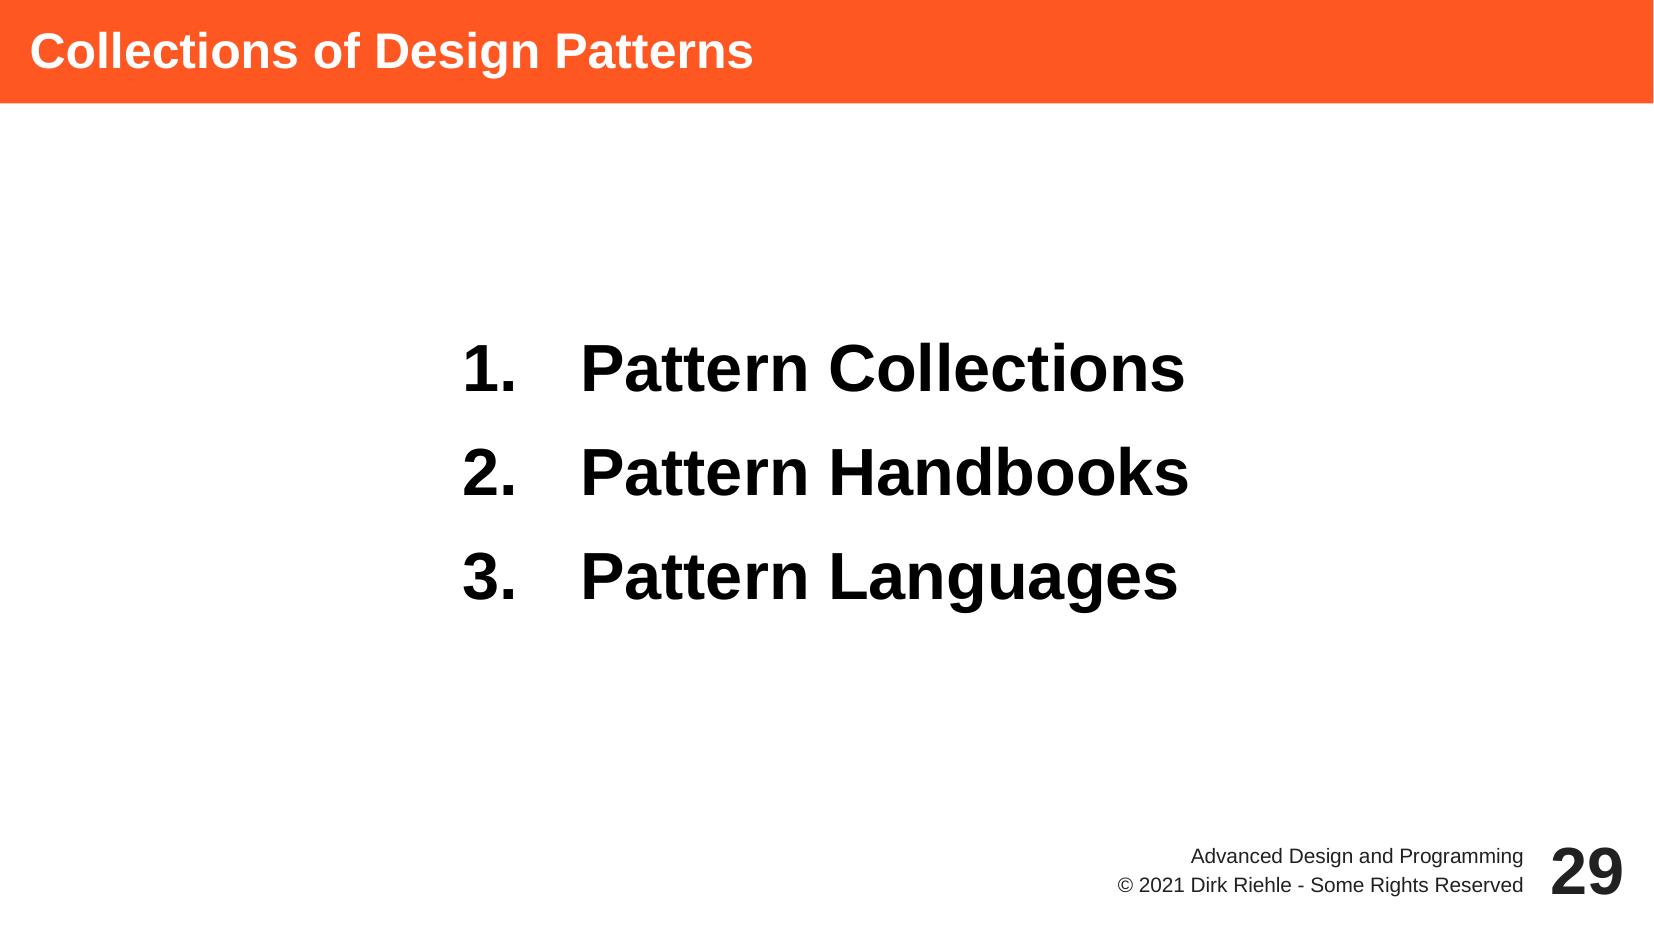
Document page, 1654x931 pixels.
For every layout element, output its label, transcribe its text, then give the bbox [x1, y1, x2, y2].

subtitle Pattern Collections Pattern Handbooks Pattern Languages [29, 132, 1625, 813]
title Collections of Design Patterns [0, 0, 1654, 104]
